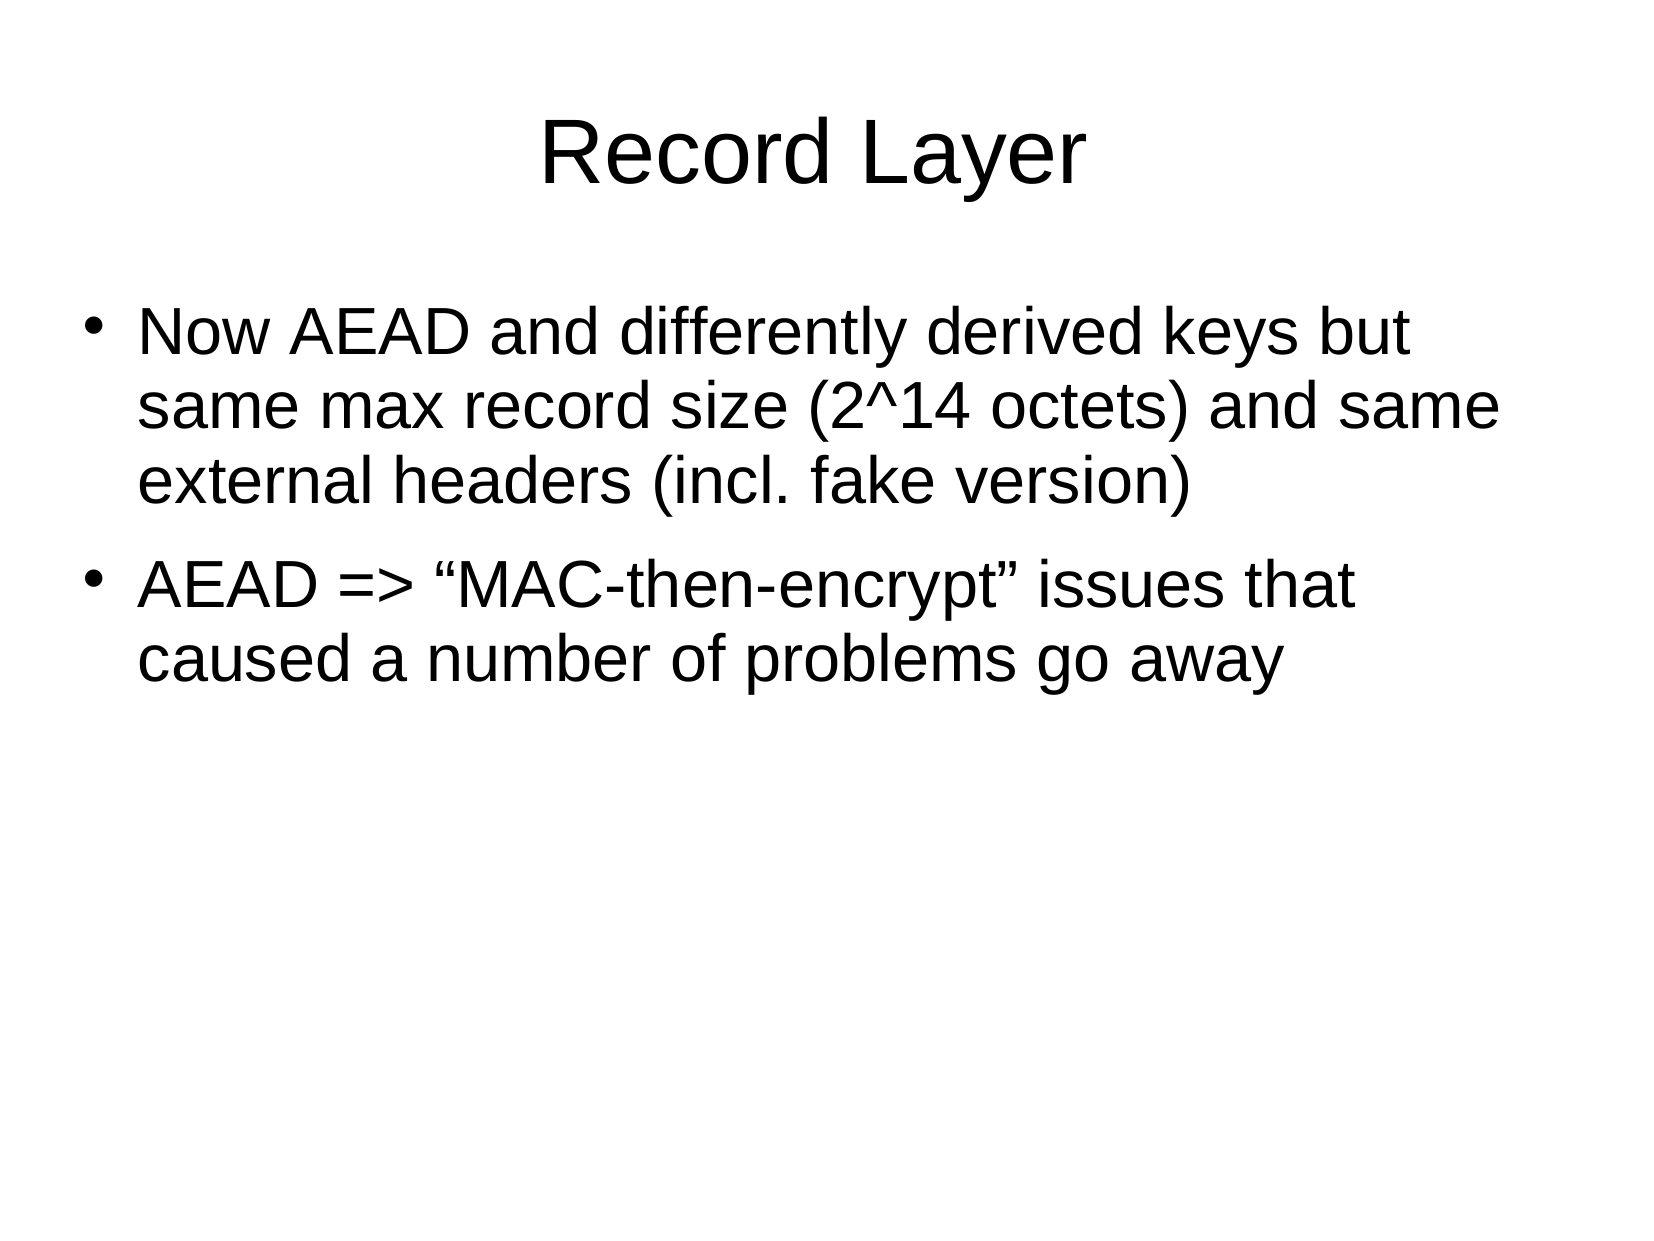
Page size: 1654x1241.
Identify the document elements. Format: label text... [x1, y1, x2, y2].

title Record Layer [82, 49, 1571, 257]
list Now AEAD and differently derived keys but same max record size (2^14 octets) and same external headers (incl. fake version) AEAD => “MAC-then-encrypt” issues that caused a number of problems go away [82, 290, 1571, 1158]
